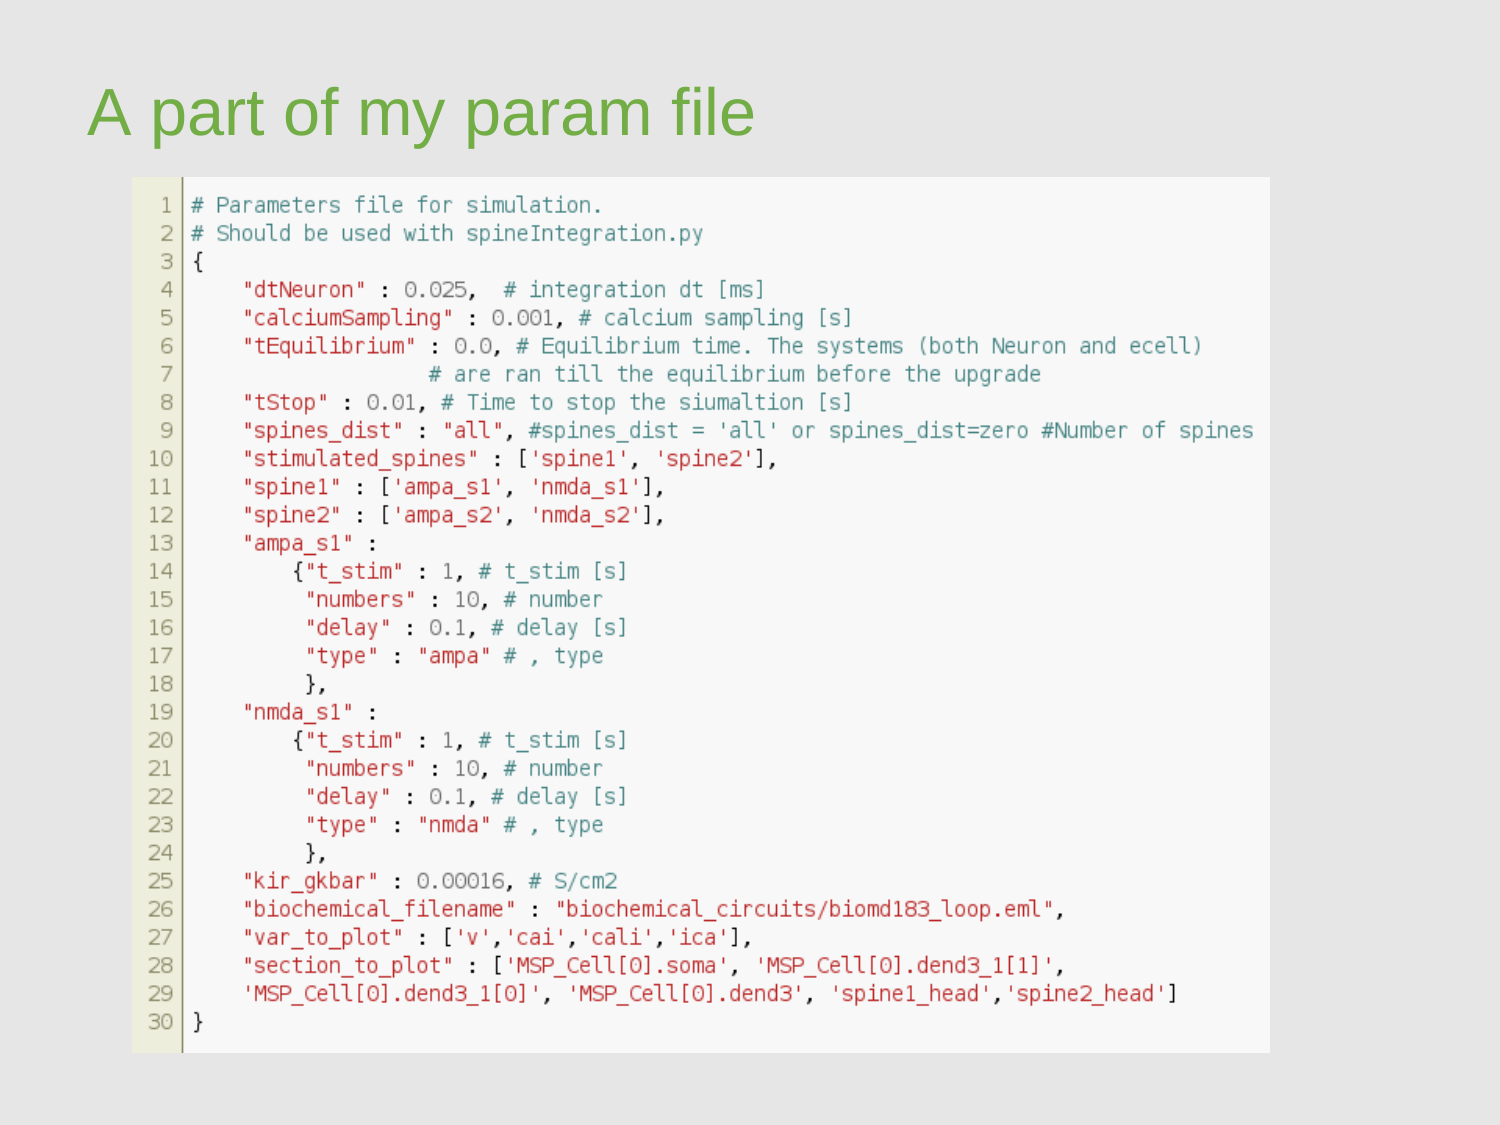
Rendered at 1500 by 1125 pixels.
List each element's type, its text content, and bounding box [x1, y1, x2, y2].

picture [132, 177, 1270, 1053]
title A part of my param file [87, 57, 1426, 168]
